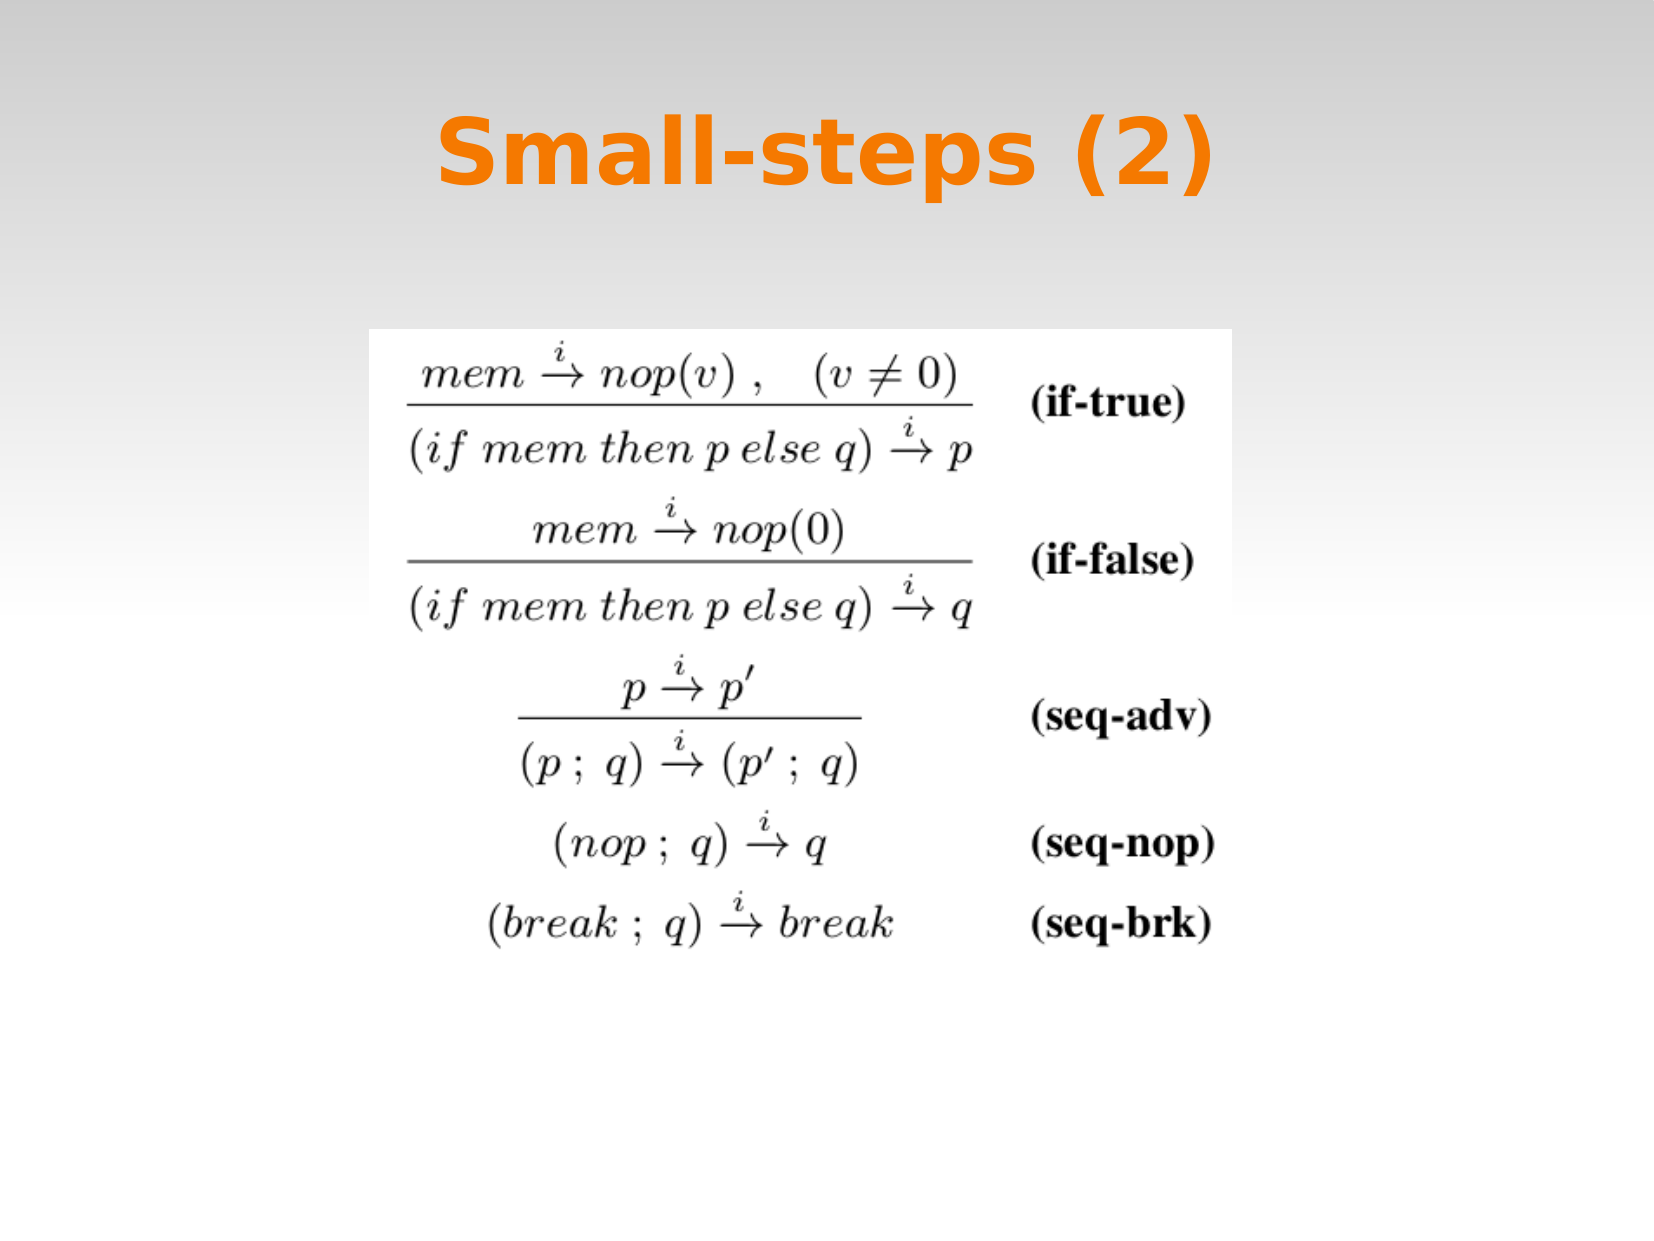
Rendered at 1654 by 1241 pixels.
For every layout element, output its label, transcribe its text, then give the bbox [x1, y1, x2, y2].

title Small-steps (2) [82, 49, 1571, 257]
picture [369, 329, 1232, 968]
